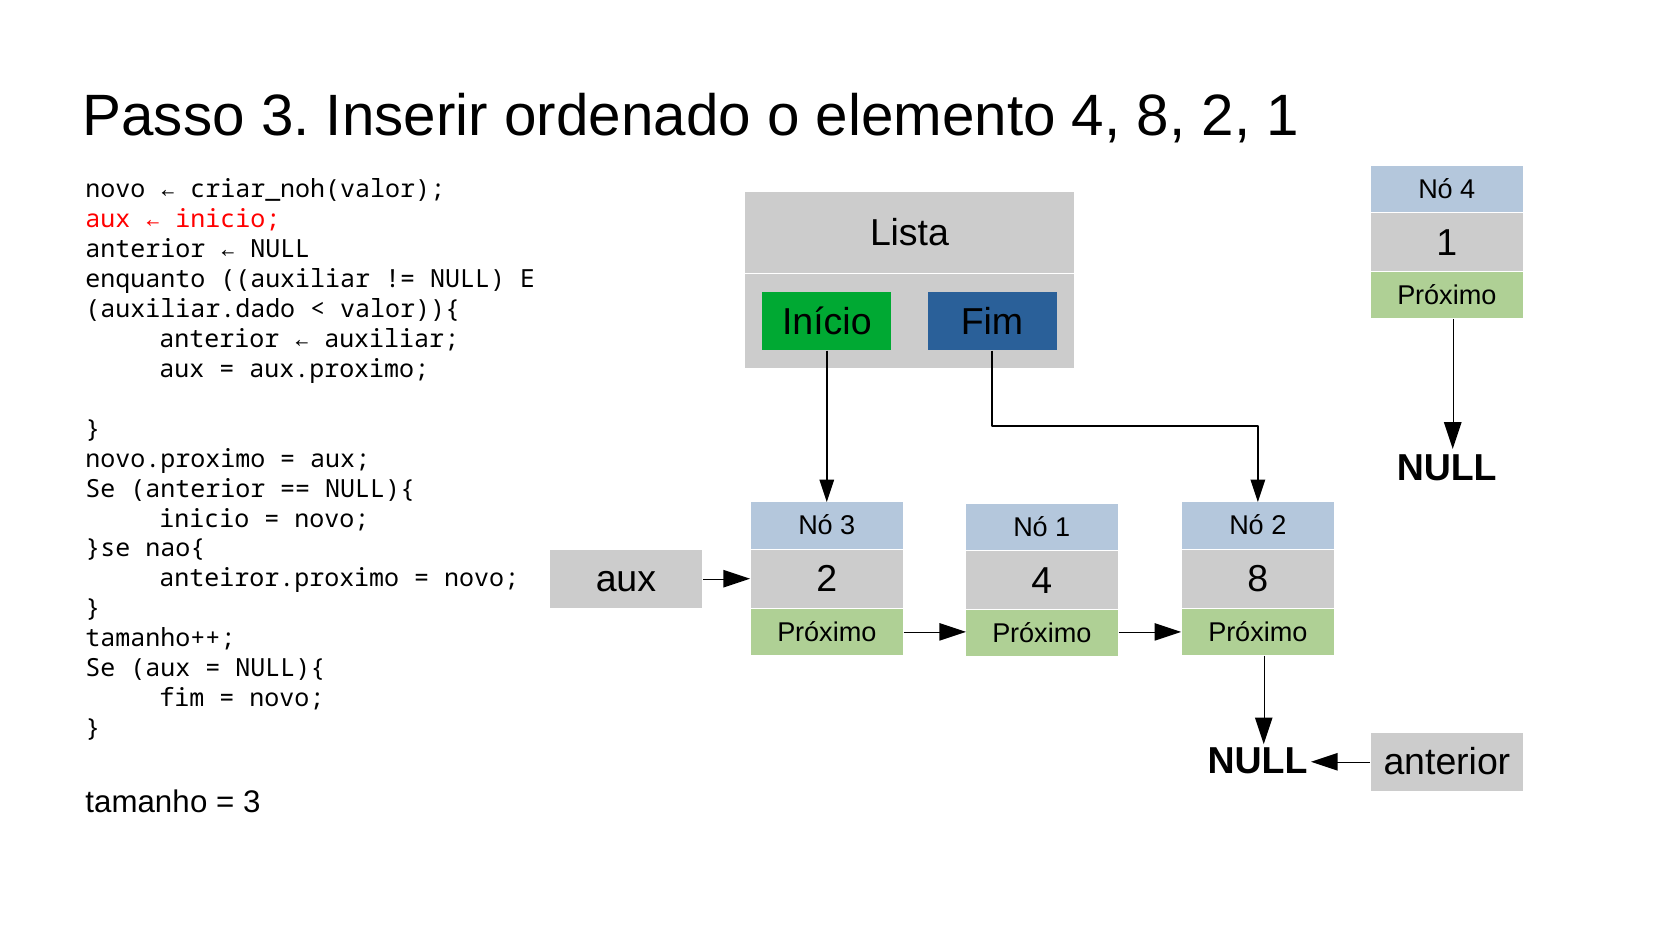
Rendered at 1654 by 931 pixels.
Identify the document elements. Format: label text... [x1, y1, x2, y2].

text_box Lista [744, 191, 1075, 273]
text_box Nó 2 [1181, 501, 1335, 550]
text_box Próximo [1181, 608, 1335, 656]
text_box 1 [1370, 213, 1524, 271]
text_box Nó 1 [965, 503, 1119, 551]
text_box Nó 3 [750, 501, 904, 550]
text_box NULL [1192, 732, 1323, 790]
text_box tamanho = 3 [70, 779, 276, 827]
text_box Próximo [1370, 271, 1524, 319]
text_box 2 [750, 550, 904, 608]
text_box aux [549, 549, 703, 609]
text_box anterior [1370, 732, 1524, 792]
text_box Próximo [750, 608, 904, 656]
text_box Nó 4 [1370, 165, 1524, 213]
text_box 4 [965, 551, 1119, 609]
text_box NULL [1382, 439, 1512, 497]
text_box novo ← criar_noh(valor); aux ← inicio; anterior ← NULL enquanto ((auxiliar != NULL) E (auxiliar.dado < valor)){ anterior ← auxiliar; aux = aux.proximo; } novo.proximo = aux; Se (anterior == NULL){ inicio = novo; }se nao{ anteiror.proximo = novo; } tamanho++; Se (aux = NULL){ fim = novo; } [70, 165, 615, 779]
text_box Fim [927, 291, 1058, 351]
text_box 8 [1181, 550, 1335, 608]
title Passo 3. Inserir ordenado o elemento 4, 8, 2, 1 [82, 37, 1571, 193]
text_box [744, 273, 1075, 369]
text_box Próximo [965, 609, 1119, 657]
text_box Início [761, 291, 892, 351]
